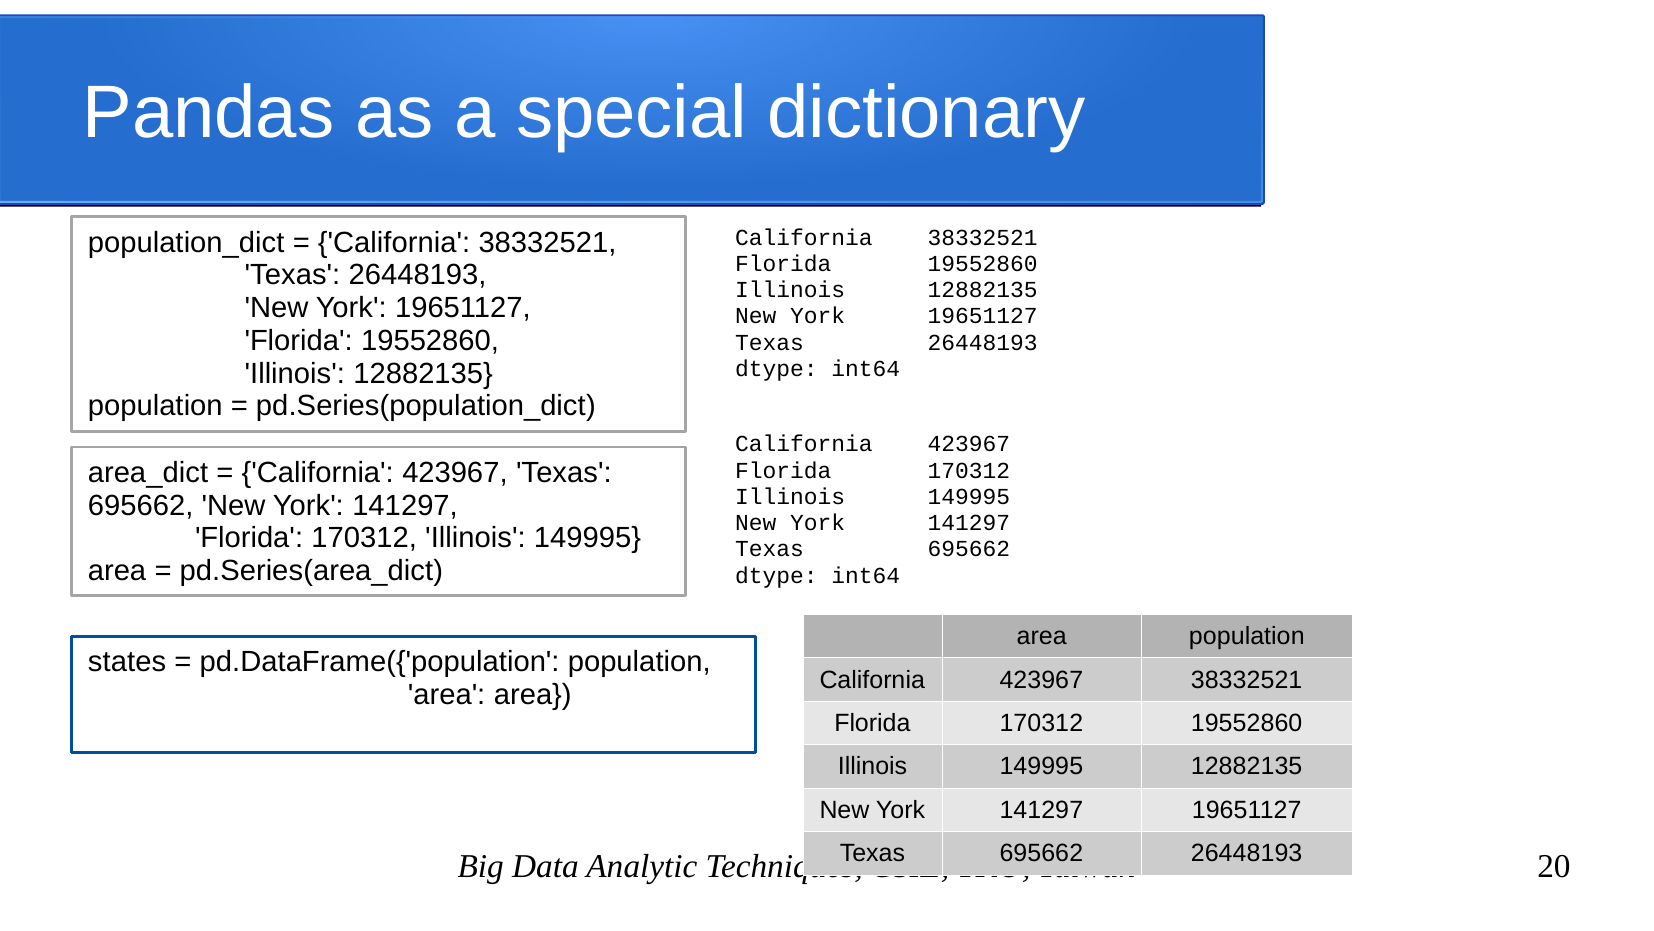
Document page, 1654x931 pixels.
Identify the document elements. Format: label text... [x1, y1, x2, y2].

table_cell 141297 [943, 789, 1141, 831]
table_cell 19552860 [1142, 702, 1352, 744]
table_cell 12882135 [1142, 745, 1352, 788]
table_cell 170312 [943, 702, 1141, 744]
table_header [804, 615, 942, 657]
title Pandas as a special dictionary [82, 35, 1235, 189]
table_cell 695662 [943, 832, 1141, 875]
table_cell Florida [804, 702, 942, 744]
table_cell 19651127 [1142, 789, 1352, 831]
text_box population_dict = {'California': 38332521, 'Texas': 26448193, 'New York': 19651127, 'Florida': 19552860, 'Illinois': 12882135} population = pd.Series(population_dict) [71, 216, 686, 432]
text_box states = pd.DataFrame({'population': population, 'area': area}) [71, 636, 756, 753]
table_cell Illinois [804, 745, 942, 788]
table_cell Texas [804, 832, 942, 875]
text_box California 423967 Florida 170312 Illinois 149995 New York 141297 Texas 695662 dtype: int64 [720, 425, 1075, 603]
table_cell 38332521 [1142, 658, 1352, 701]
text_box area_dict = {'California': 423967, 'Texas': 695662, 'New York': 141297, 'Florida': 170312, 'Illinois': 149995} area = pd.Series(area_dict) [71, 446, 686, 596]
table_cell New York [804, 789, 942, 831]
table_header population [1142, 615, 1352, 657]
table_cell 149995 [943, 745, 1141, 788]
table_cell 423967 [943, 658, 1141, 701]
table_cell California [804, 658, 942, 701]
table_cell 26448193 [1142, 832, 1352, 875]
text_box California 38332521 Florida 19552860 Illinois 12882135 New York 19651127 Texas 26448193 dtype: int64 [720, 218, 1123, 392]
table_header area [943, 615, 1141, 657]
